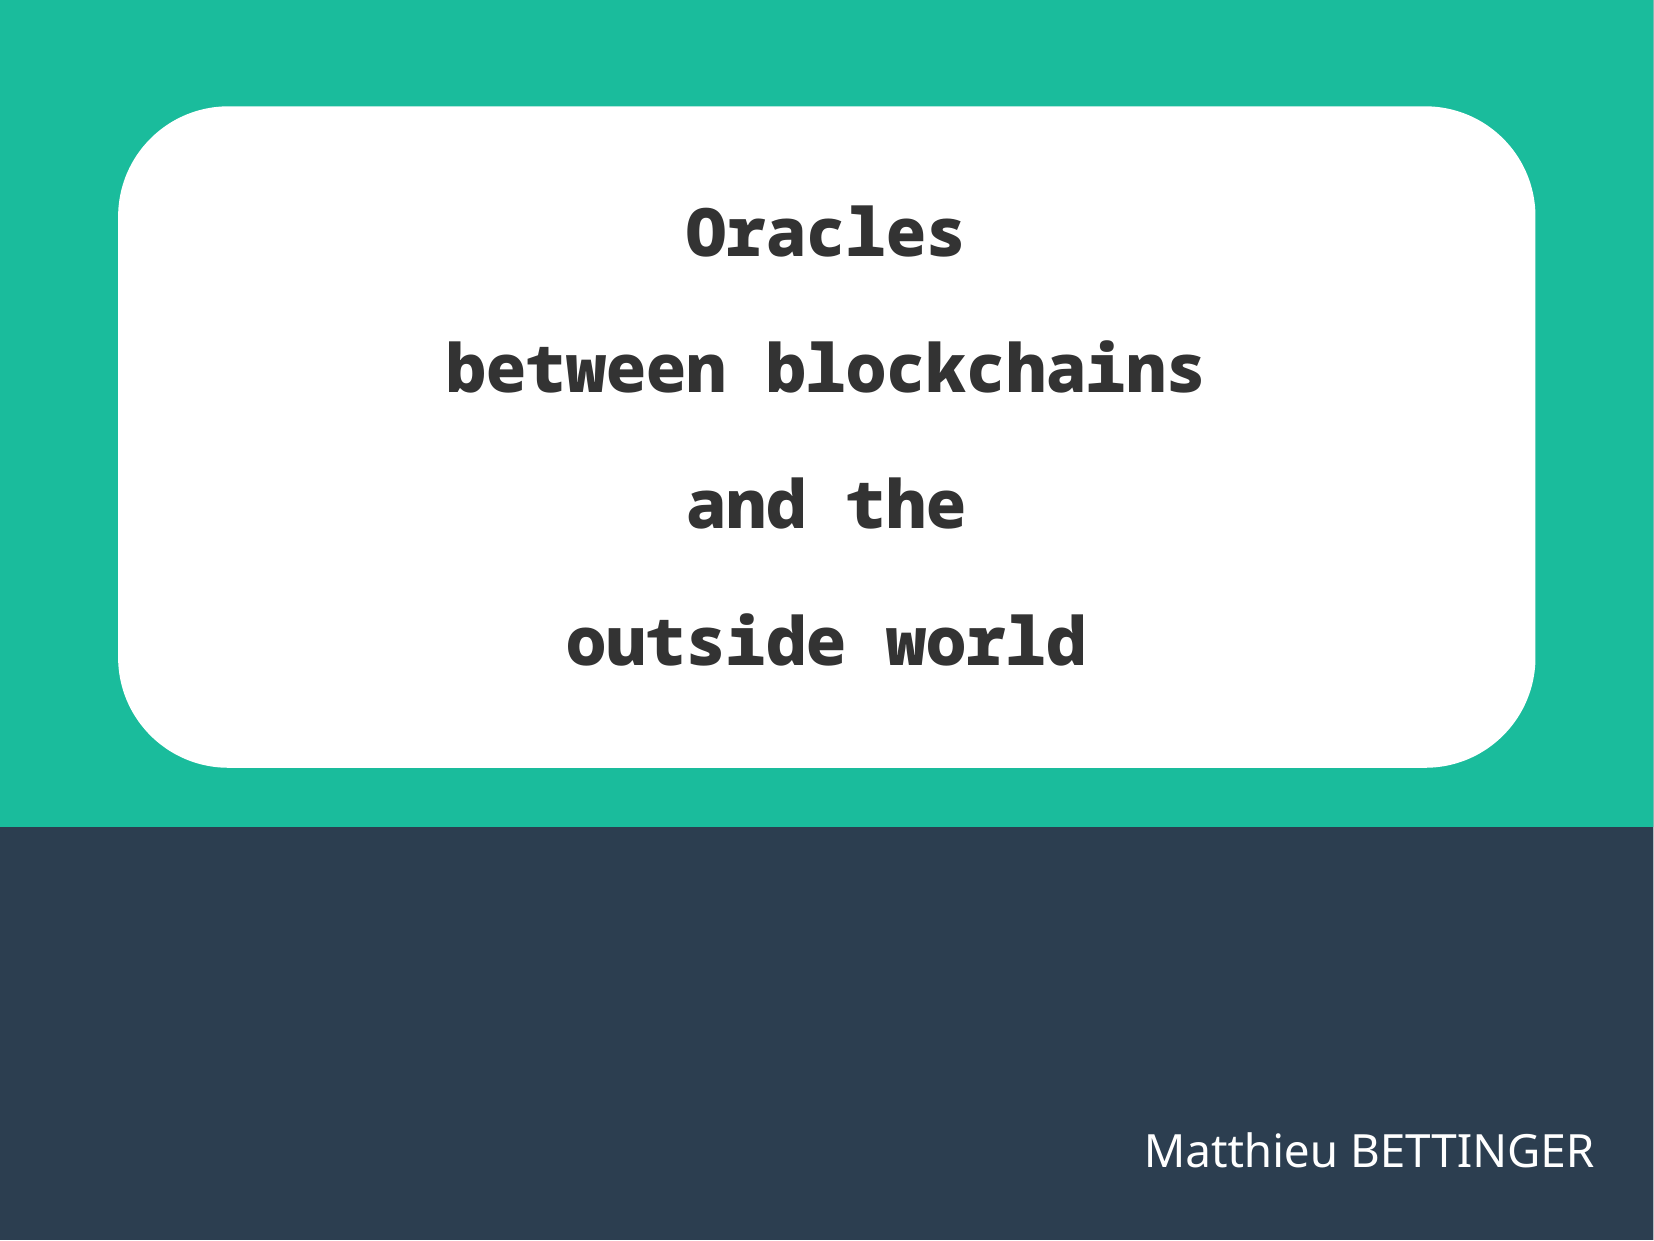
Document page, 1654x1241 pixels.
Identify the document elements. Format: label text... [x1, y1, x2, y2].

title Oracles between blockchains and the outside world [59, 47, 1595, 778]
subtitle Matthieu BETTINGER [59, 856, 1595, 1182]
